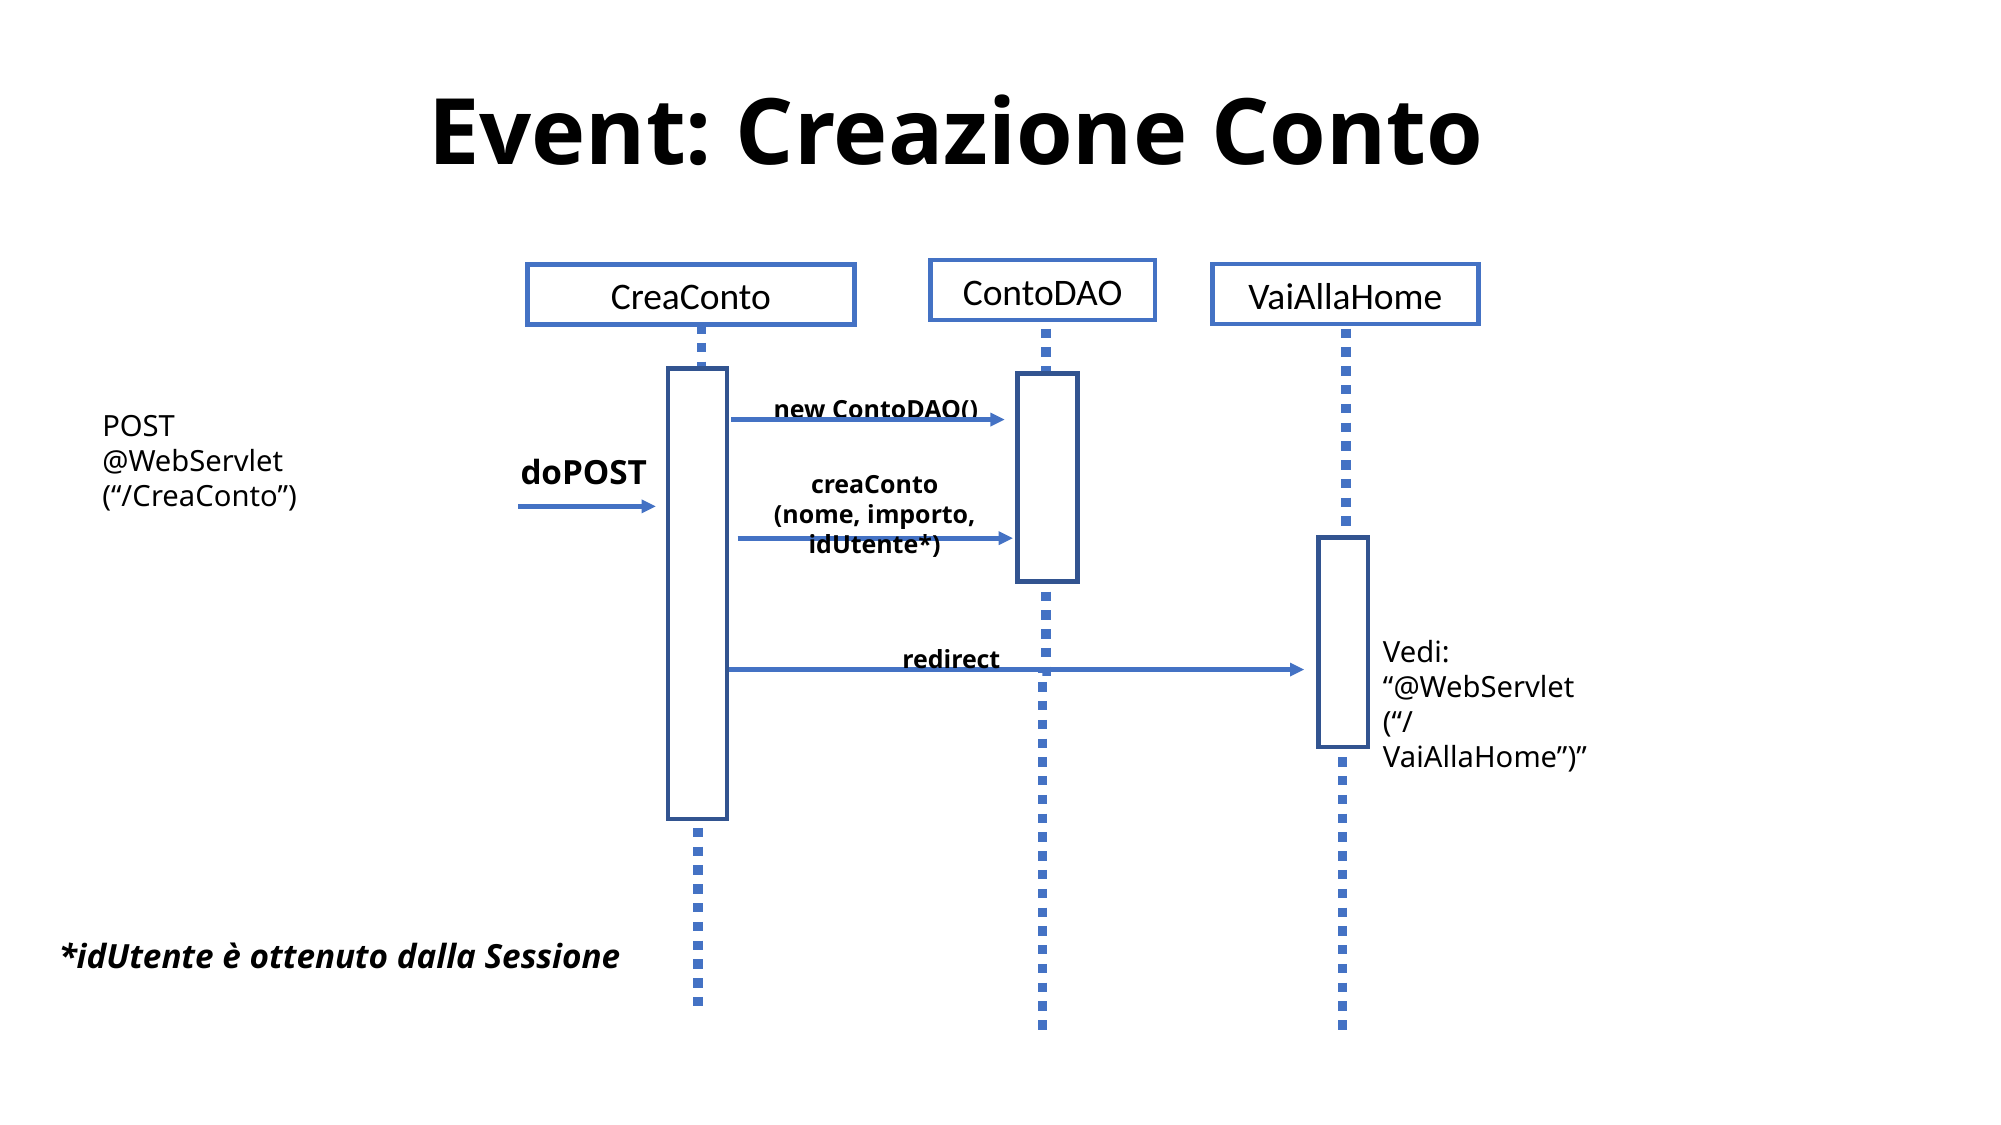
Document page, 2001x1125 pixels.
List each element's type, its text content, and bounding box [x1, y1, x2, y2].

text_box ContoDAO [930, 259, 1156, 320]
text_box Vedi: “@WebServlet (“/VaiAllaHome”)” [1368, 626, 1619, 781]
text_box [1318, 537, 1369, 748]
title Event: Creazione Conto [413, 54, 1589, 192]
text_box creaConto (nome, importo, idUtente*) [712, 460, 1037, 566]
text_box new ContoDAO() [758, 422, 994, 431]
text_box doPOST [505, 443, 758, 499]
text_box redirect [887, 636, 1016, 681]
text_box [668, 368, 727, 443]
text_box *idUtente è ottenuto dalla Sessione [43, 928, 657, 984]
text_box [668, 499, 727, 819]
text_box [1017, 373, 1078, 582]
text_box CreaConto [527, 264, 855, 325]
text_box POST @WebServlet (“/CreaConto”) [87, 399, 350, 520]
text_box new ContoDAO() [758, 386, 994, 417]
text_box VaiAllaHome [1212, 264, 1479, 325]
